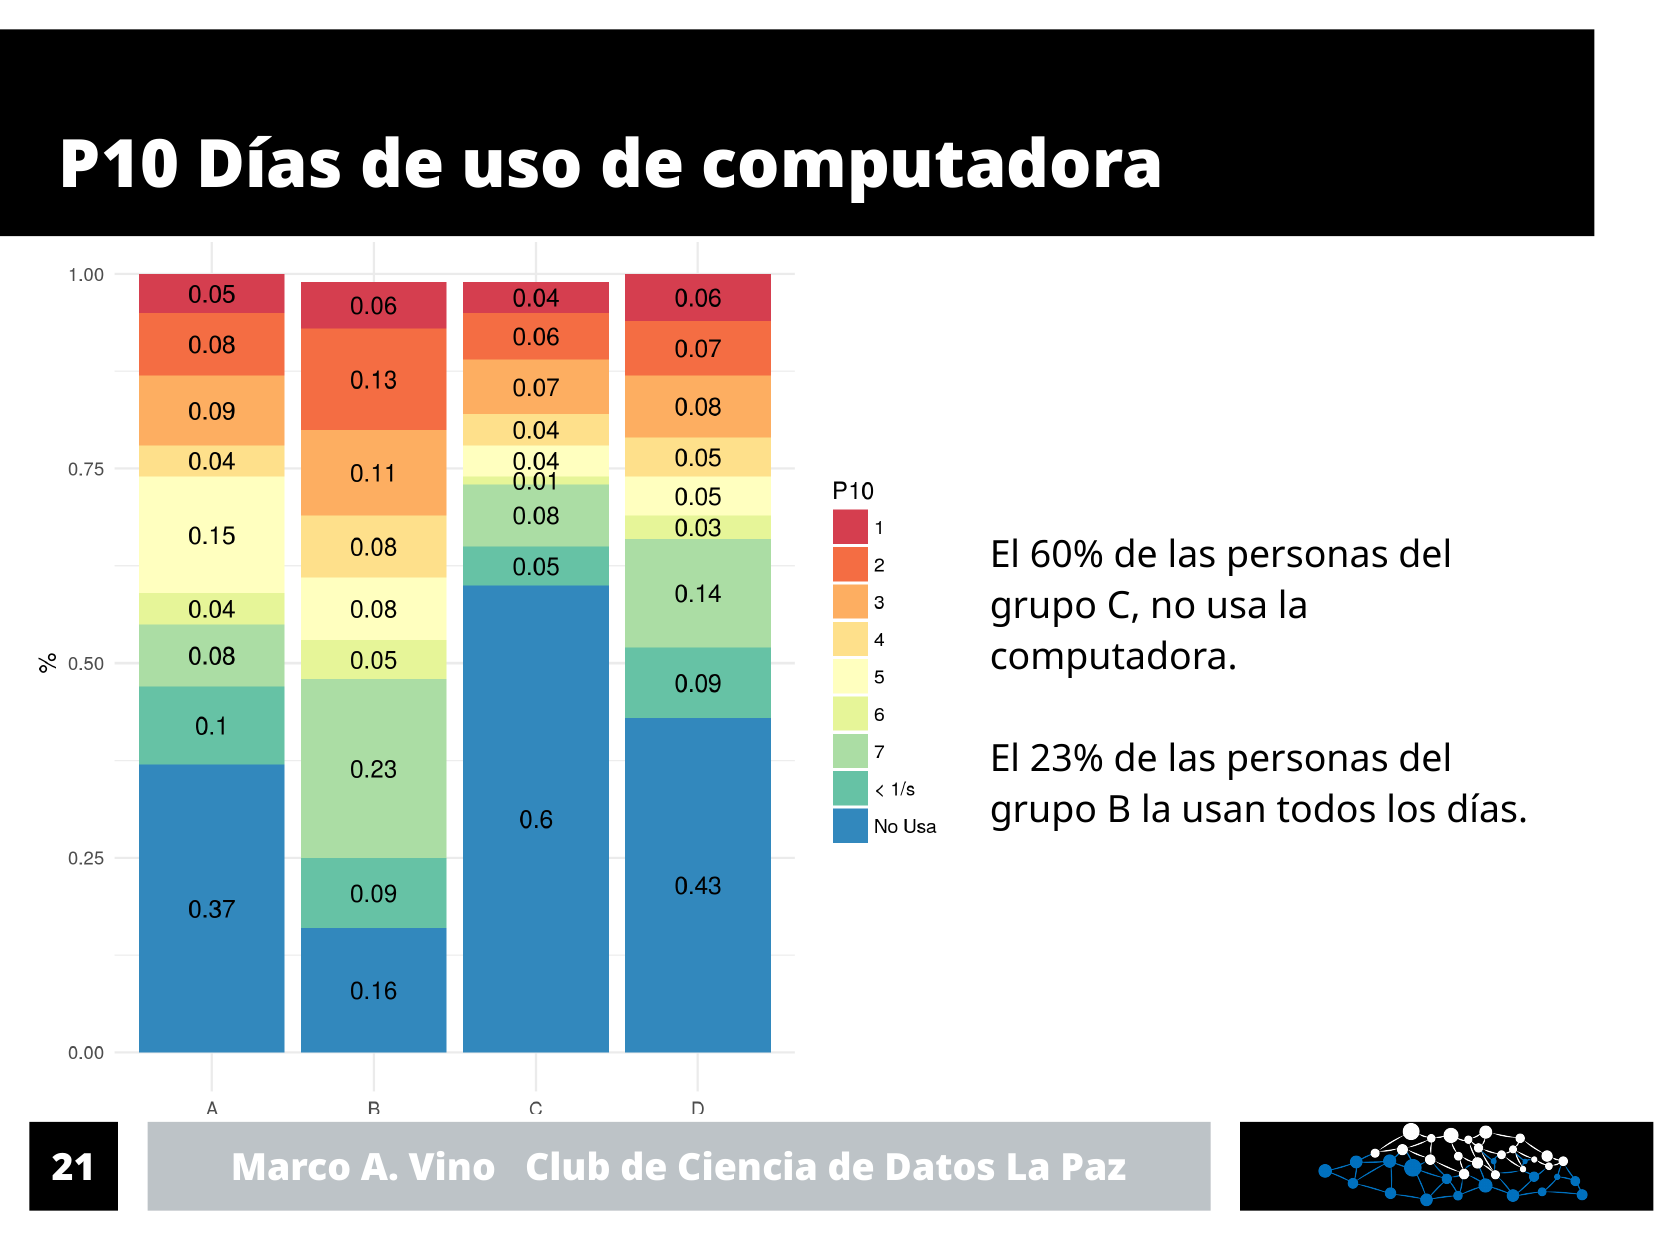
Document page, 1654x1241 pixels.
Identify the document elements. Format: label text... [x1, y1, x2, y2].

title P10 Días de uso de computadora [58, 58, 1595, 207]
picture [26, 242, 961, 1114]
picture [1310, 1107, 1599, 1225]
text_box El 60% de las personas del grupo C, no usa la computadora. El 23% de las personas del grupo B la usan todos los días. [975, 520, 1561, 841]
